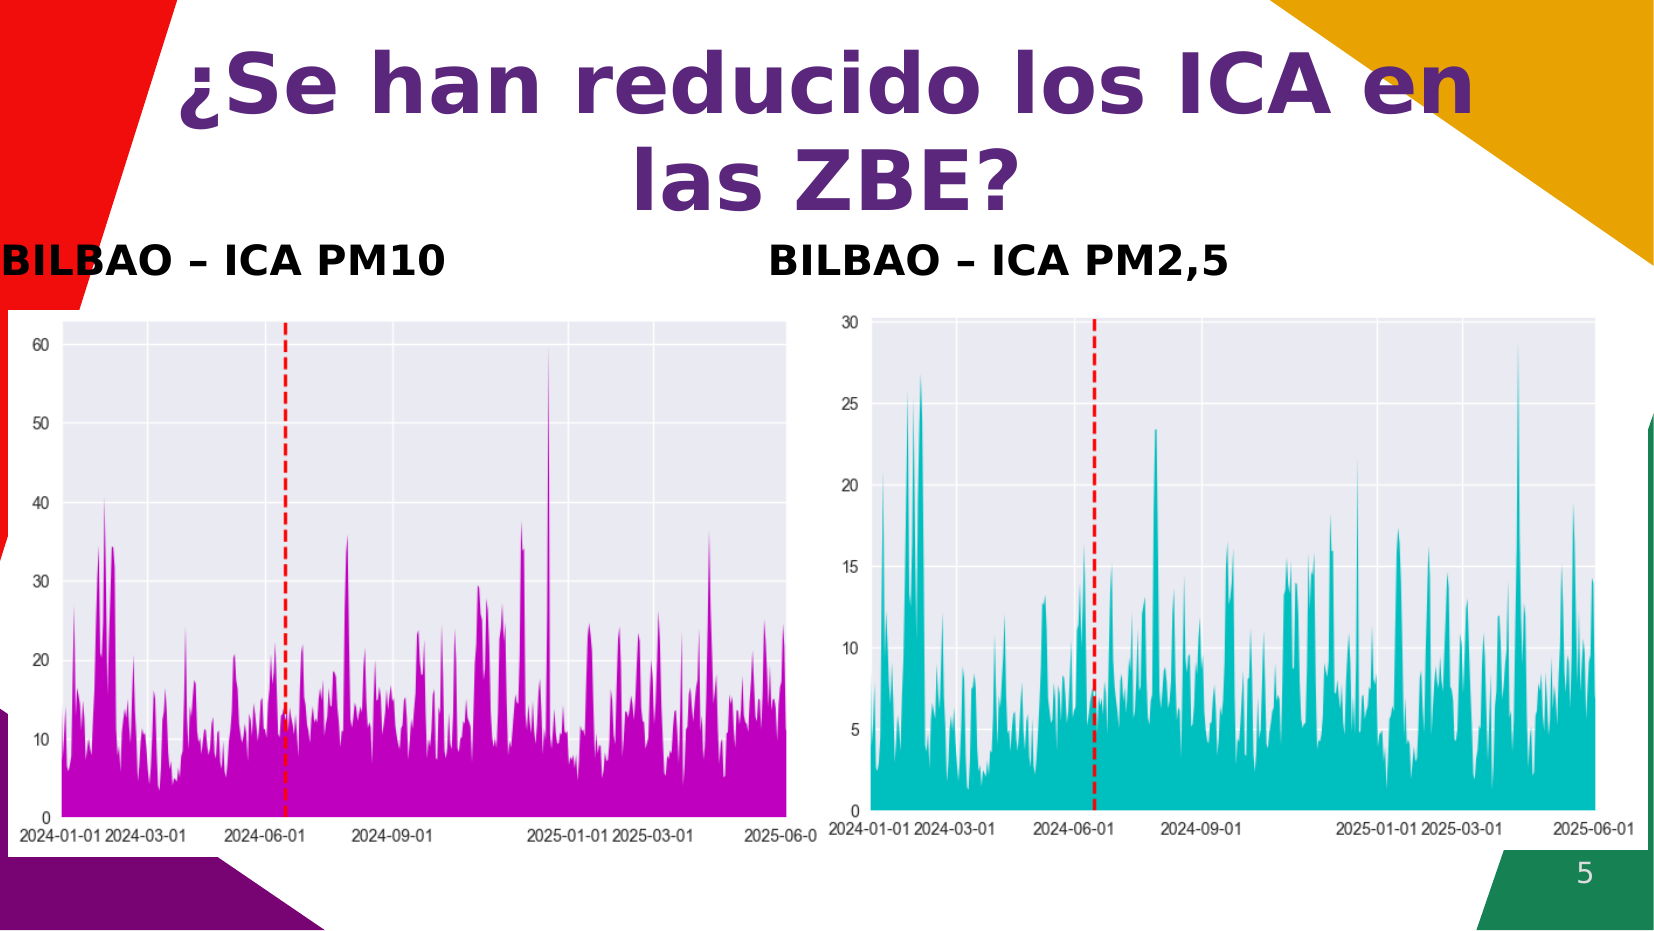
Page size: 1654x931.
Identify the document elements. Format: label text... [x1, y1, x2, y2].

picture [8, 304, 1648, 857]
list BILBAO – ICA PM10 [0, 236, 767, 827]
title ¿Se han reducido los ICA en las ZBE? [118, 35, 1536, 230]
list BILBAO – ICA PM2,5 [767, 236, 1654, 827]
